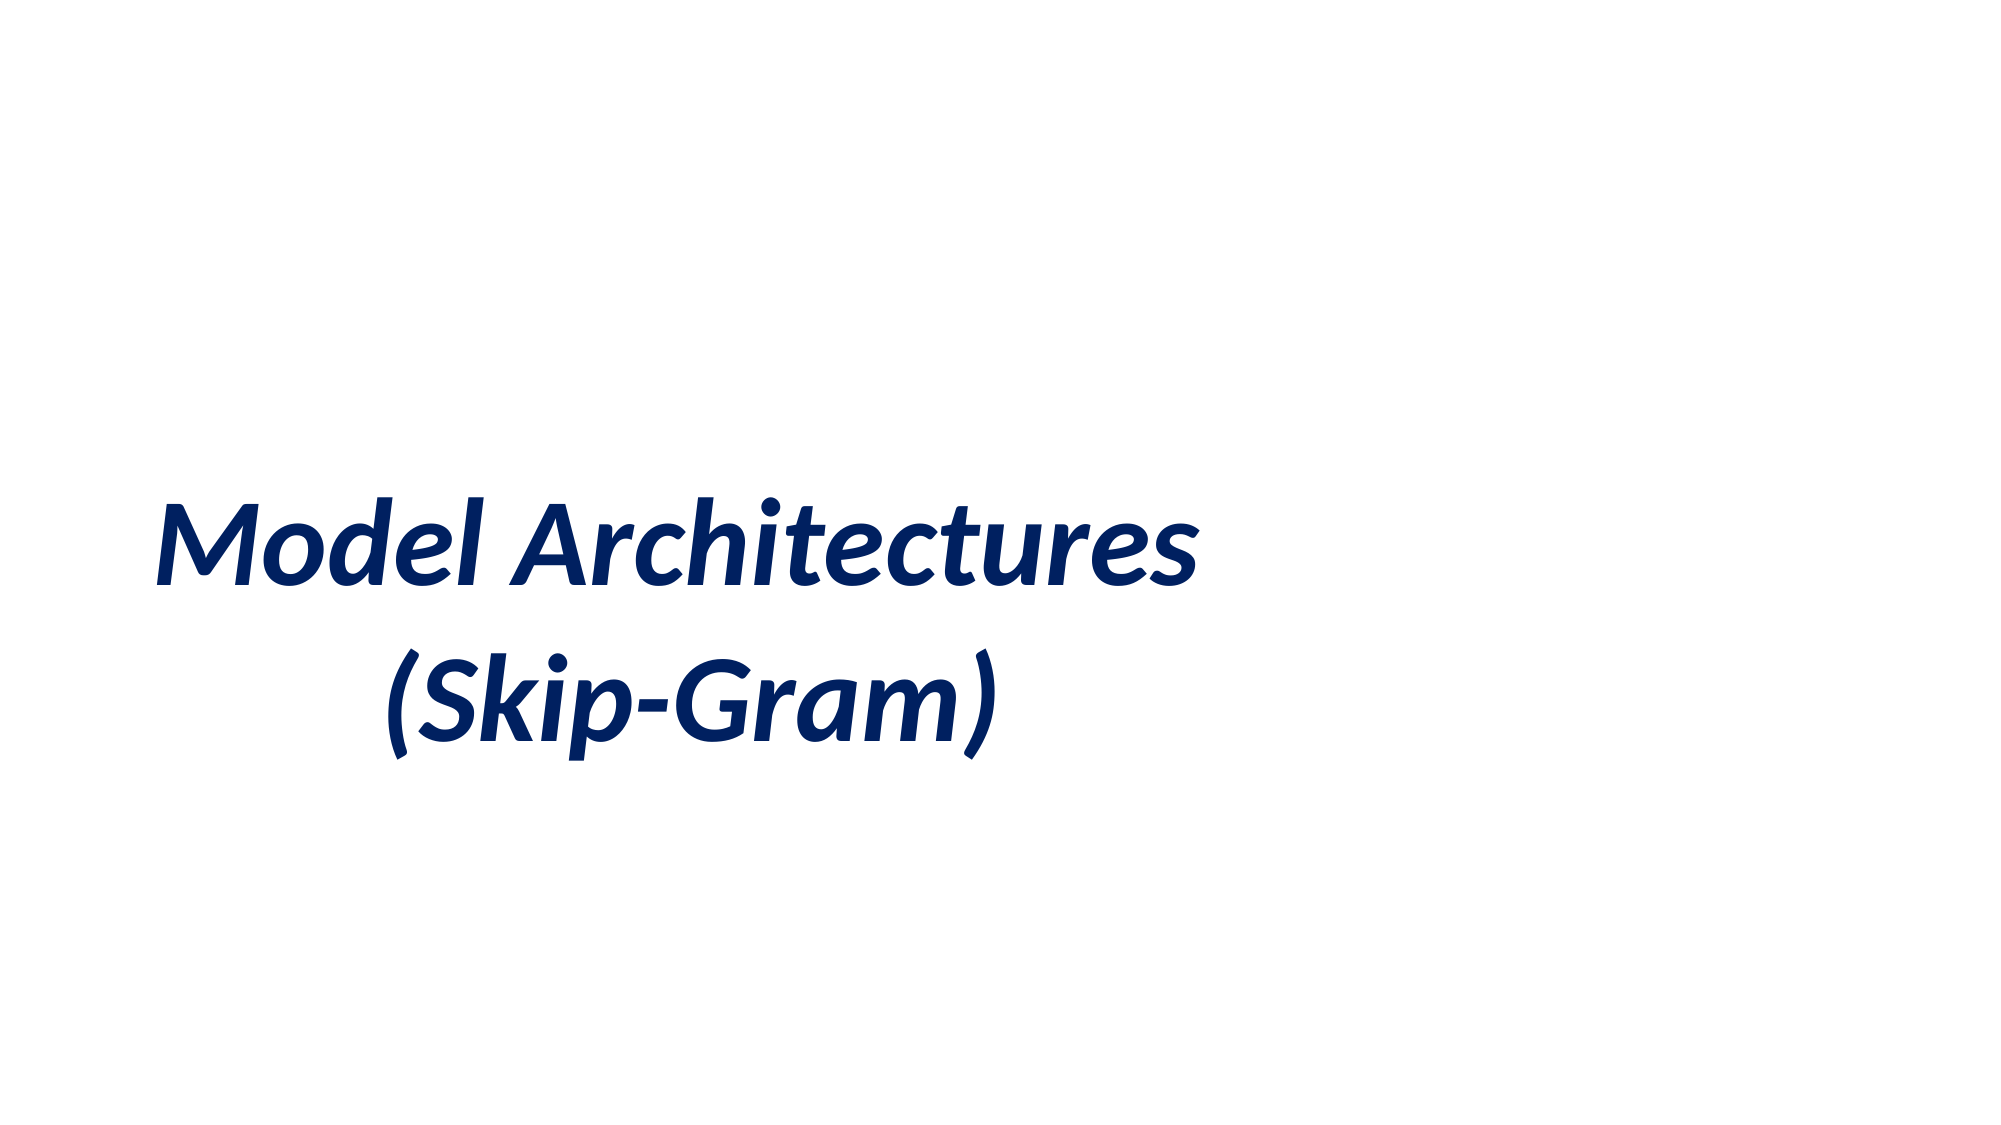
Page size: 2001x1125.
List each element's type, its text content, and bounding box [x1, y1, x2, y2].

list Model Architectures (Skip-Gram) [137, 299, 1863, 1014]
